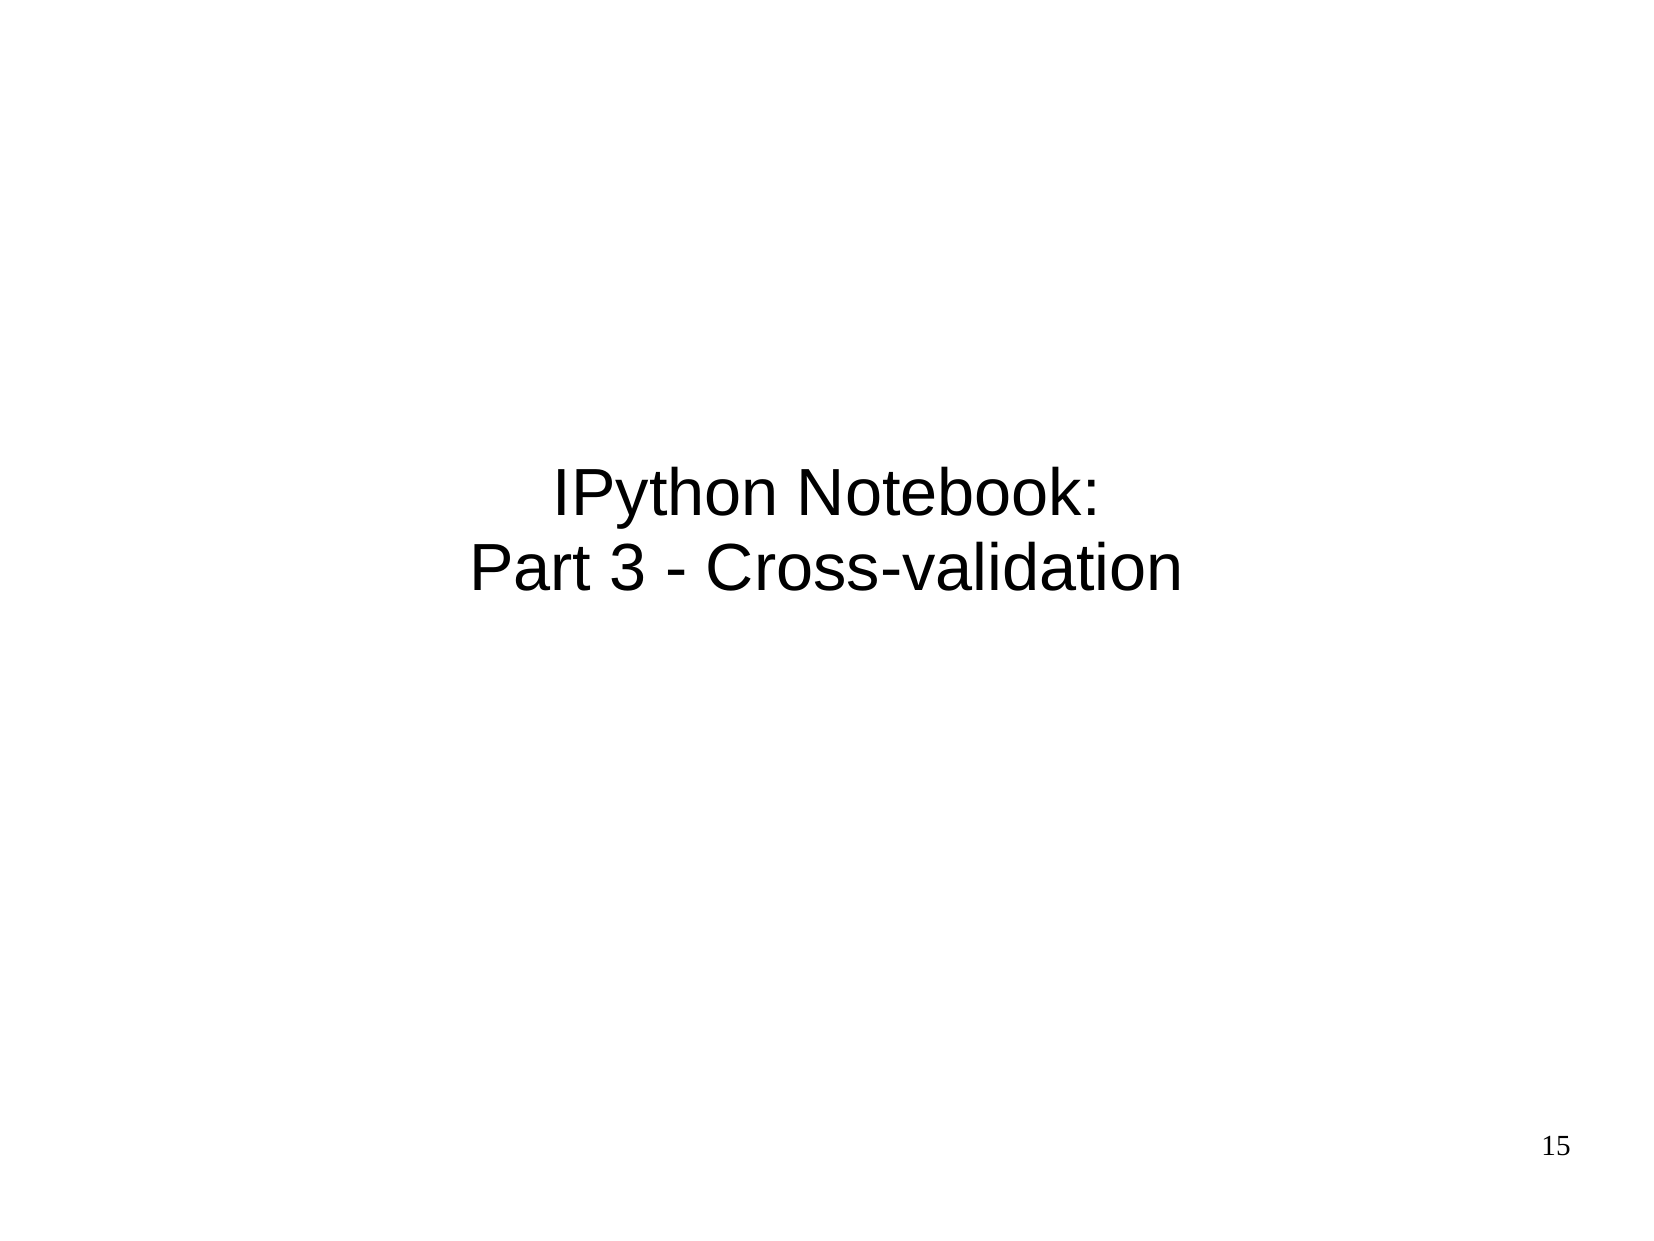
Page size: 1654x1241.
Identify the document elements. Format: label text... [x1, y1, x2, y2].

subtitle IPython Notebook: Part 3 - Cross-validation [82, 49, 1571, 1010]
